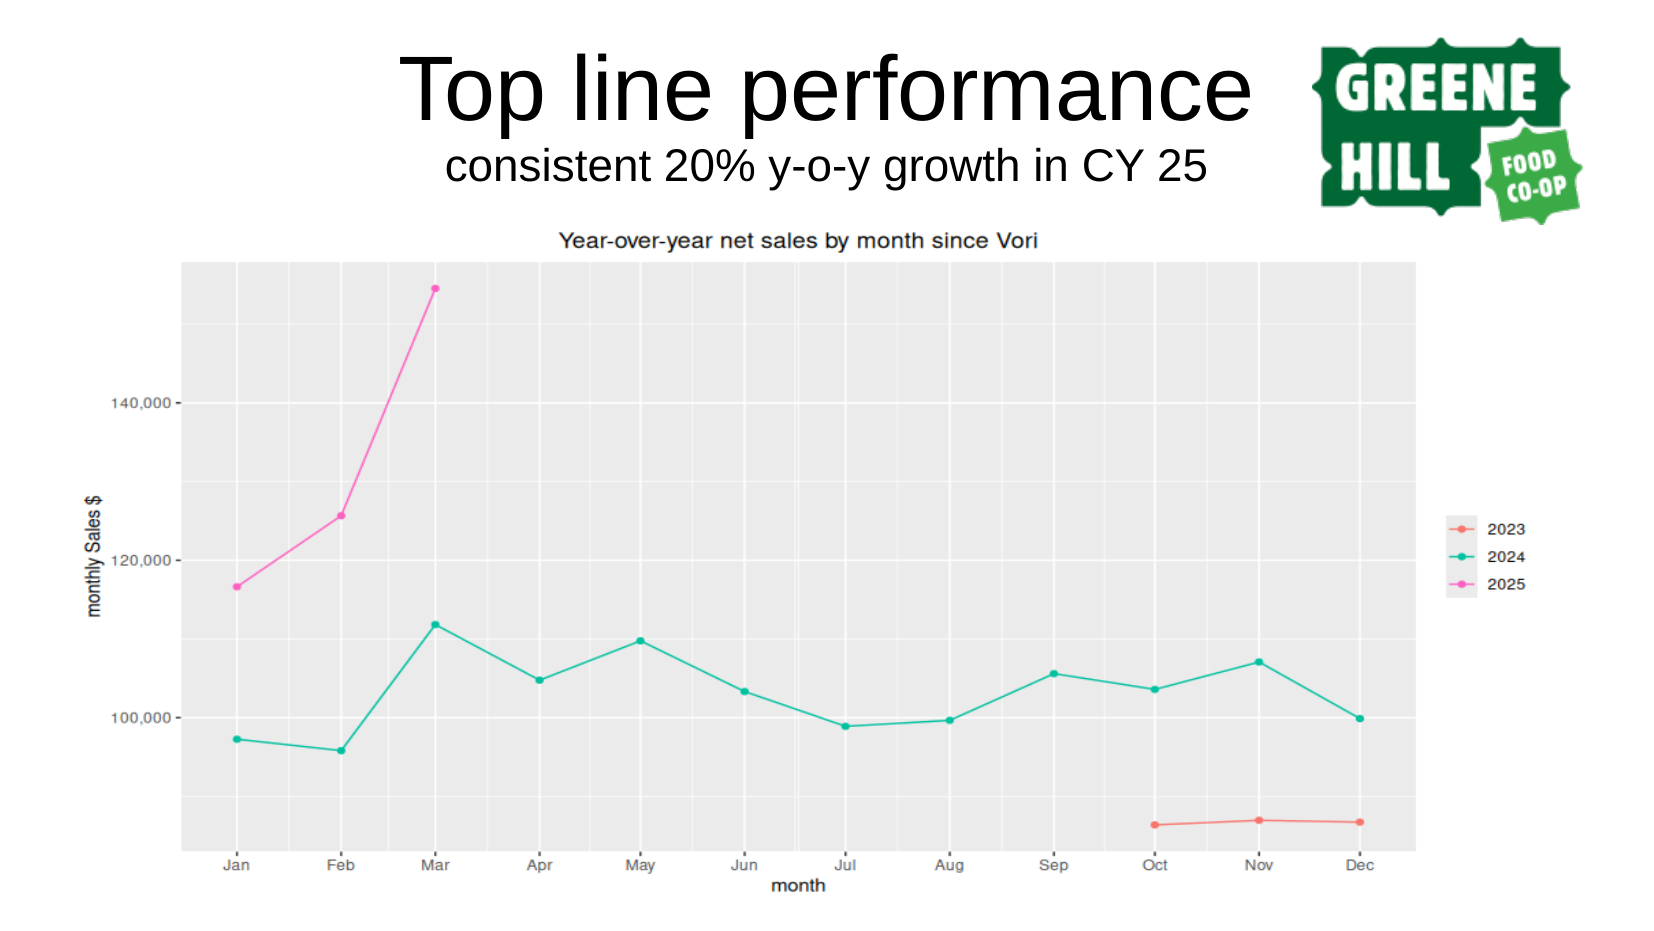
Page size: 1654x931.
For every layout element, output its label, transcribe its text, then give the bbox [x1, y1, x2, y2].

title Top line performance consistent 20% y-o-y growth in CY 25 [82, 36, 1571, 193]
picture [75, 37, 1583, 905]
